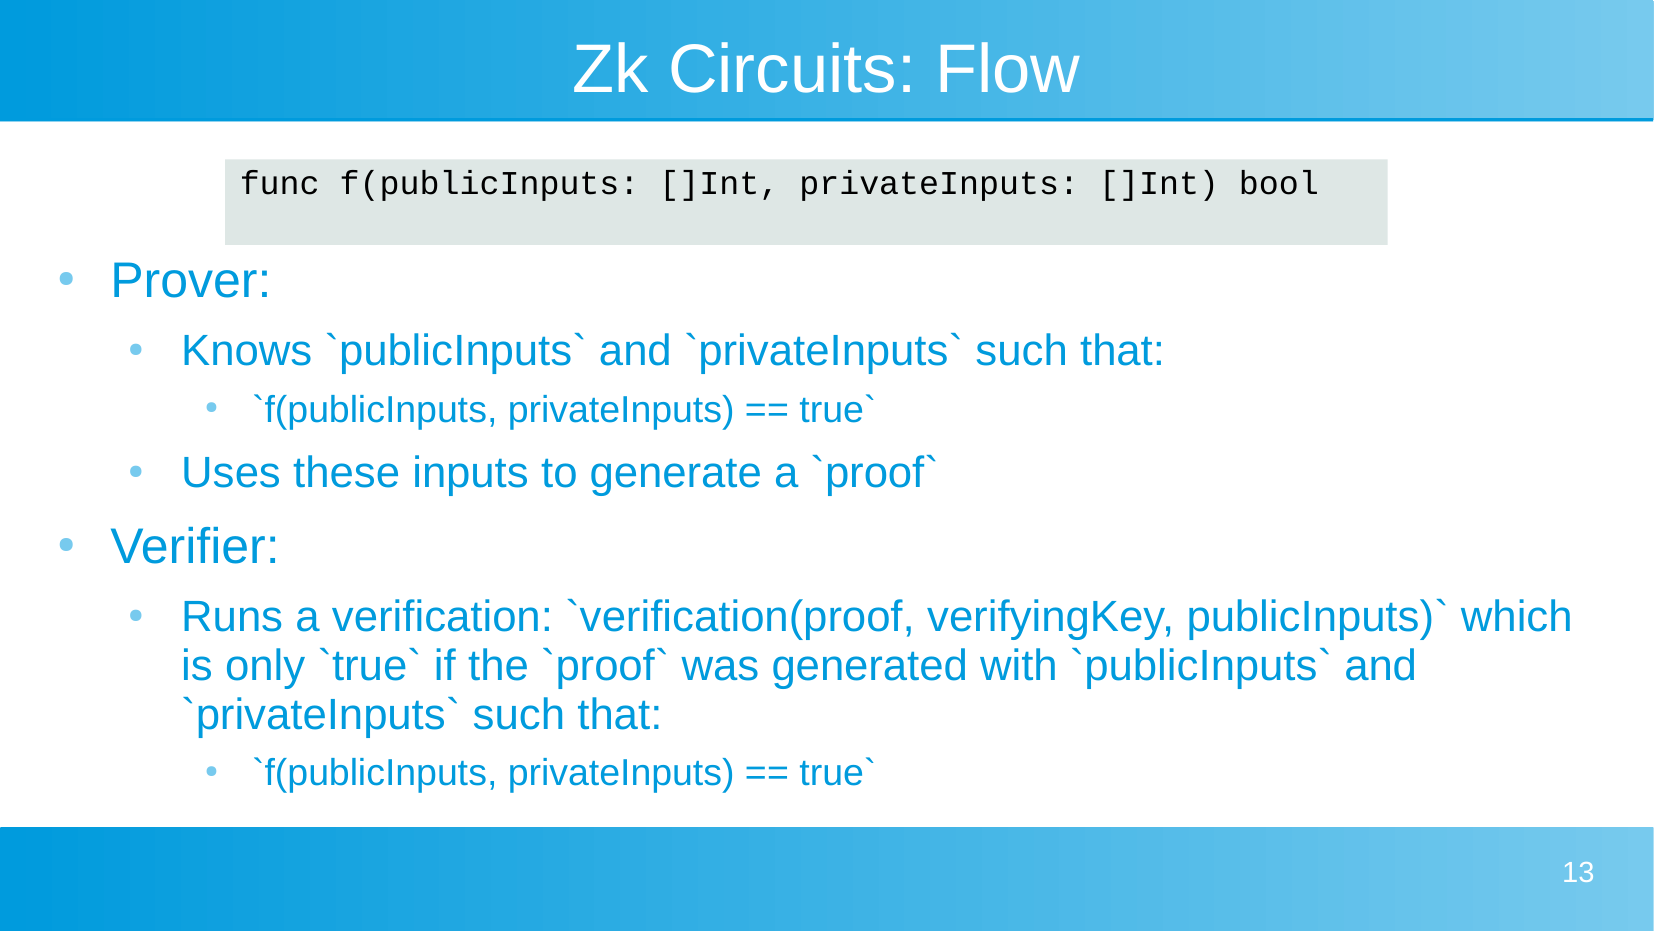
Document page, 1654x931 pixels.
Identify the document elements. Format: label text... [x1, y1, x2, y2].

text_box func f(publicInputs: []Int, privateInputs: []Int) bool [225, 159, 1388, 245]
list Prover: Knows `publicInputs` and `privateInputs` such that: `f(publicInputs, privateInputs) == true` Uses these inputs to generate a `proof` Verifier: Runs a verification: `verification(proof, verifyingKey, publicInputs)` which is only `true` if the `proof` was generated with `publicInputs` and `privateInputs` such that: `f(publicInputs, privateInputs) == true` [39, 252, 1576, 863]
title Zk Circuits: Flow [59, 29, 1595, 108]
